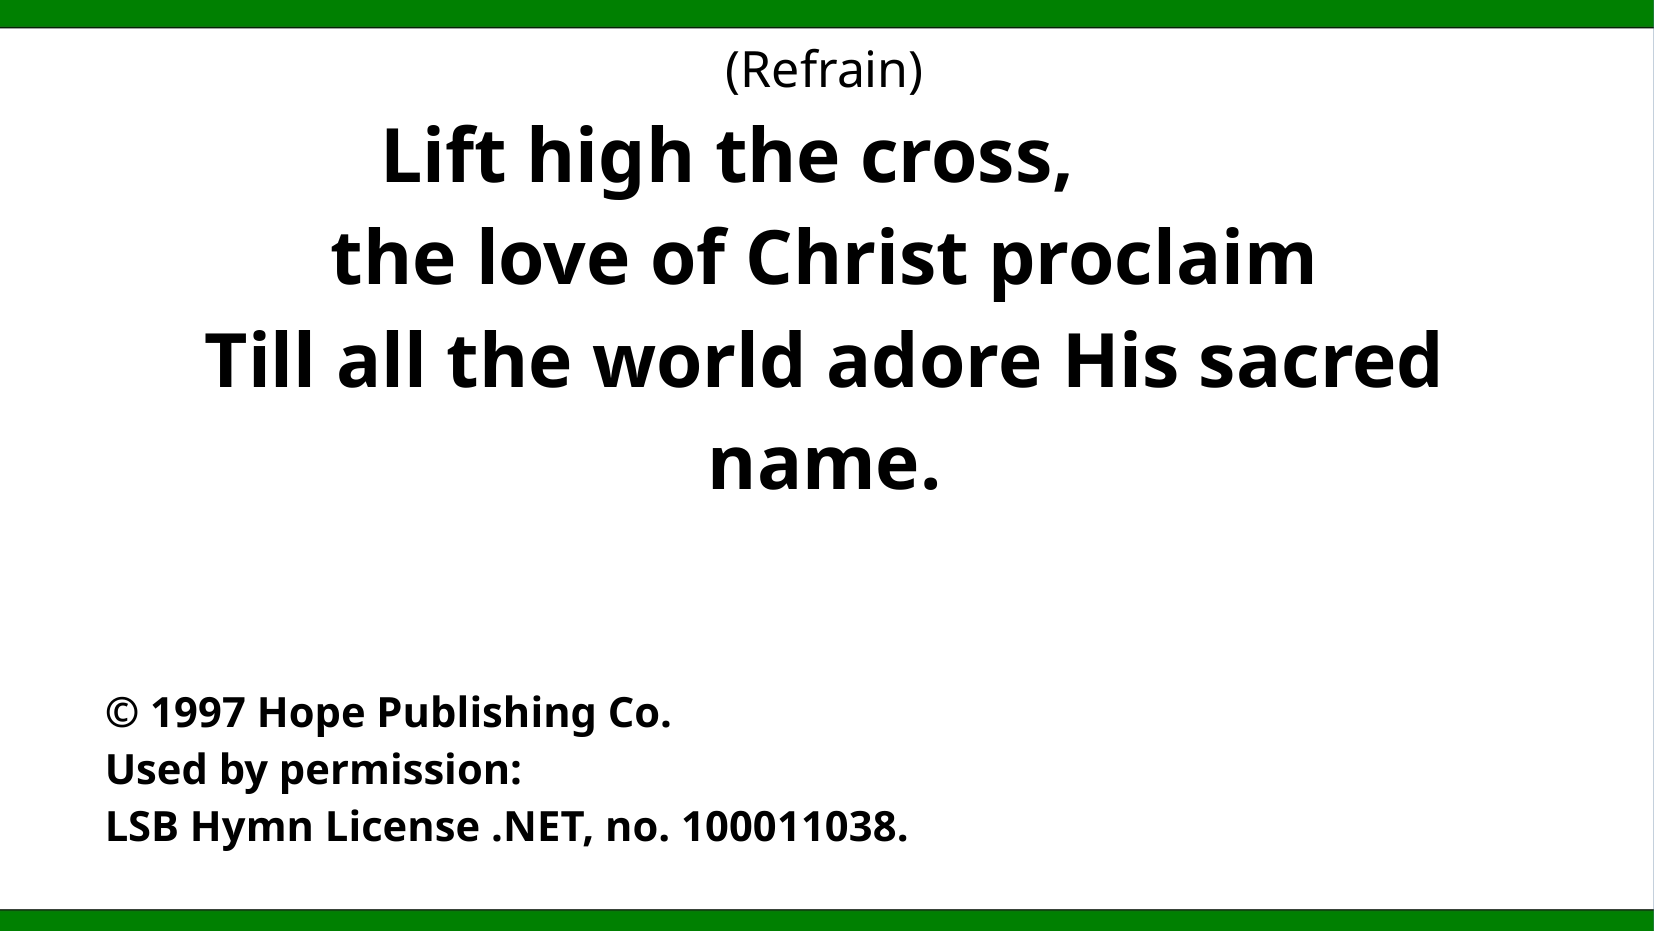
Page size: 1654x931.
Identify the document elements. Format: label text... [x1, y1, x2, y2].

picture [0, 0, 1654, 931]
text_box (Refrain) Lift high the cross, the love of Christ proclaim Till all the world adore His sacred name. © 1997 Hope Publishing Co. Used by permission: LSB Hymn License .NET, no. 100011038. [90, 26, 1561, 813]
